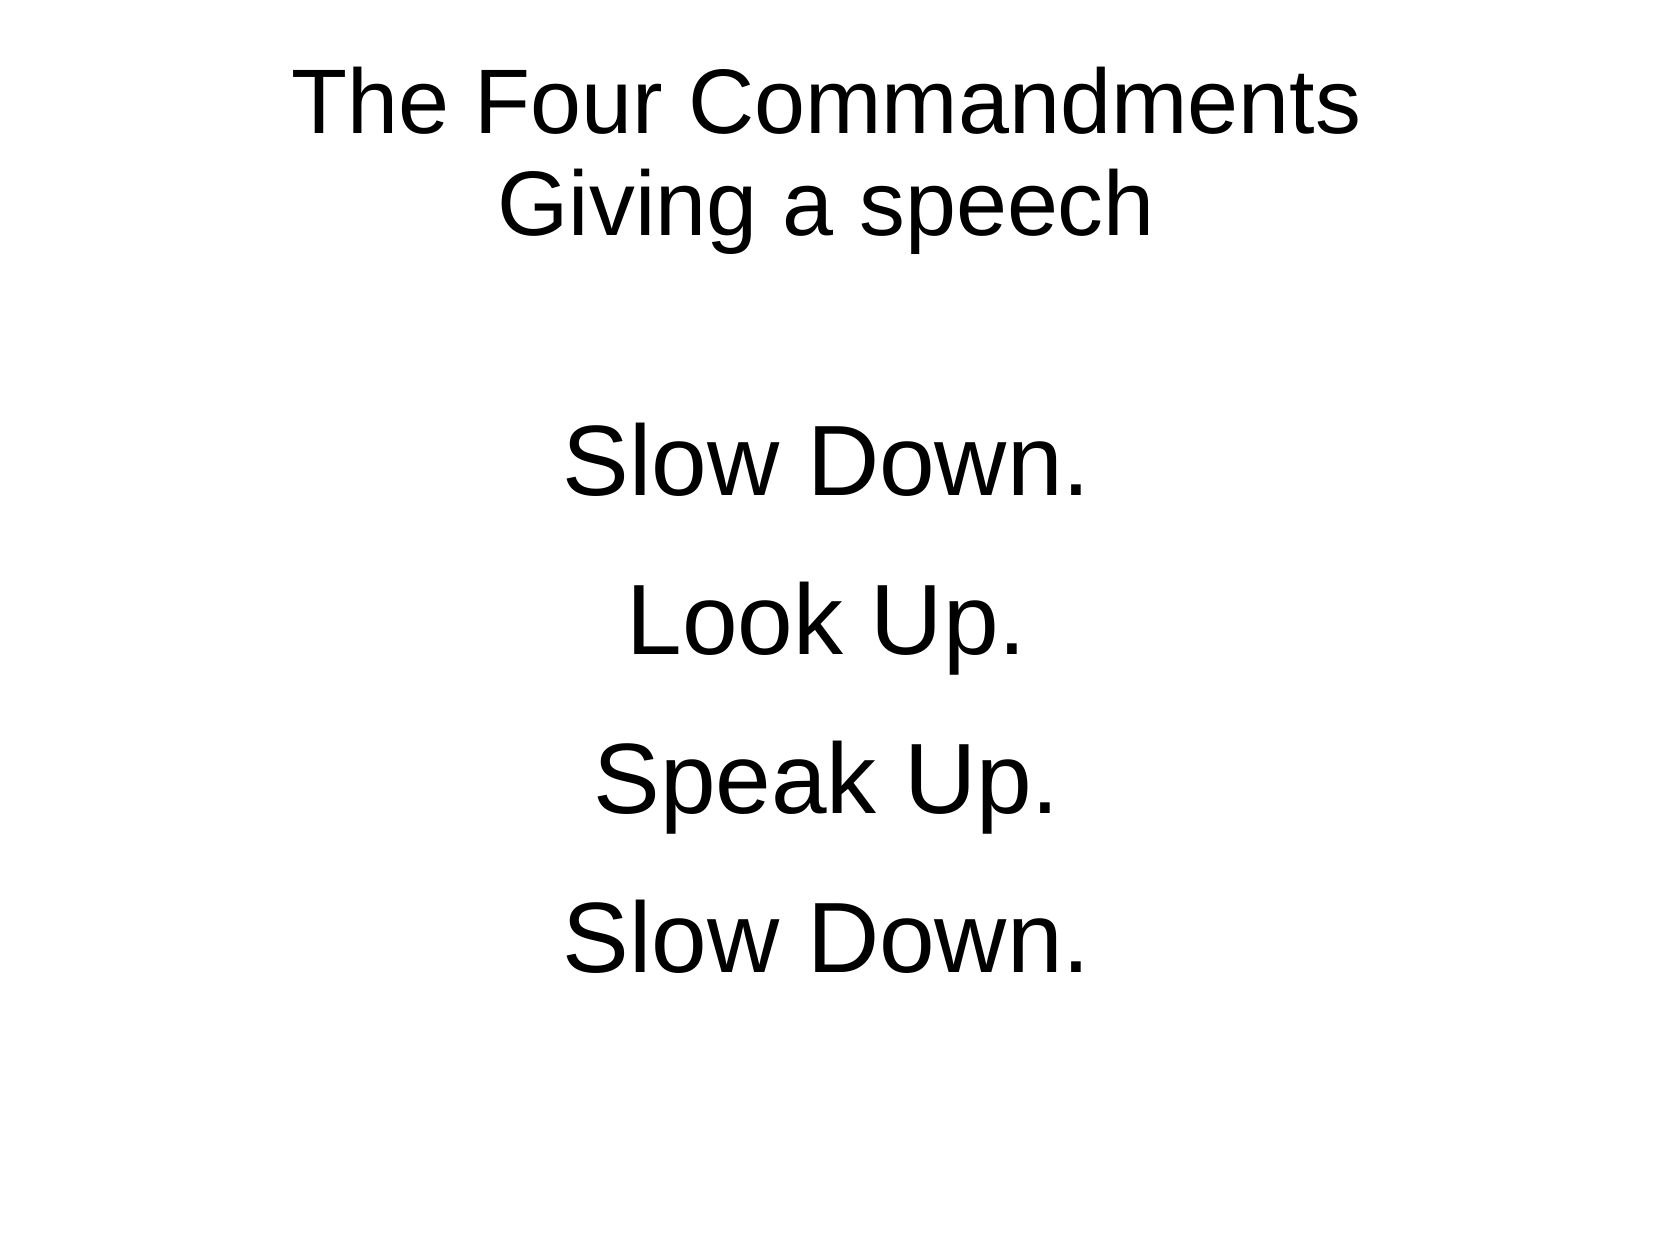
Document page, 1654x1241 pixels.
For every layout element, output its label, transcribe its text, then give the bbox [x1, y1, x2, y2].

title The Four Commandments Giving a speech [82, 49, 1571, 257]
subtitle Slow Down. Look Up. Speak Up. Slow Down. [82, 290, 1571, 1109]
